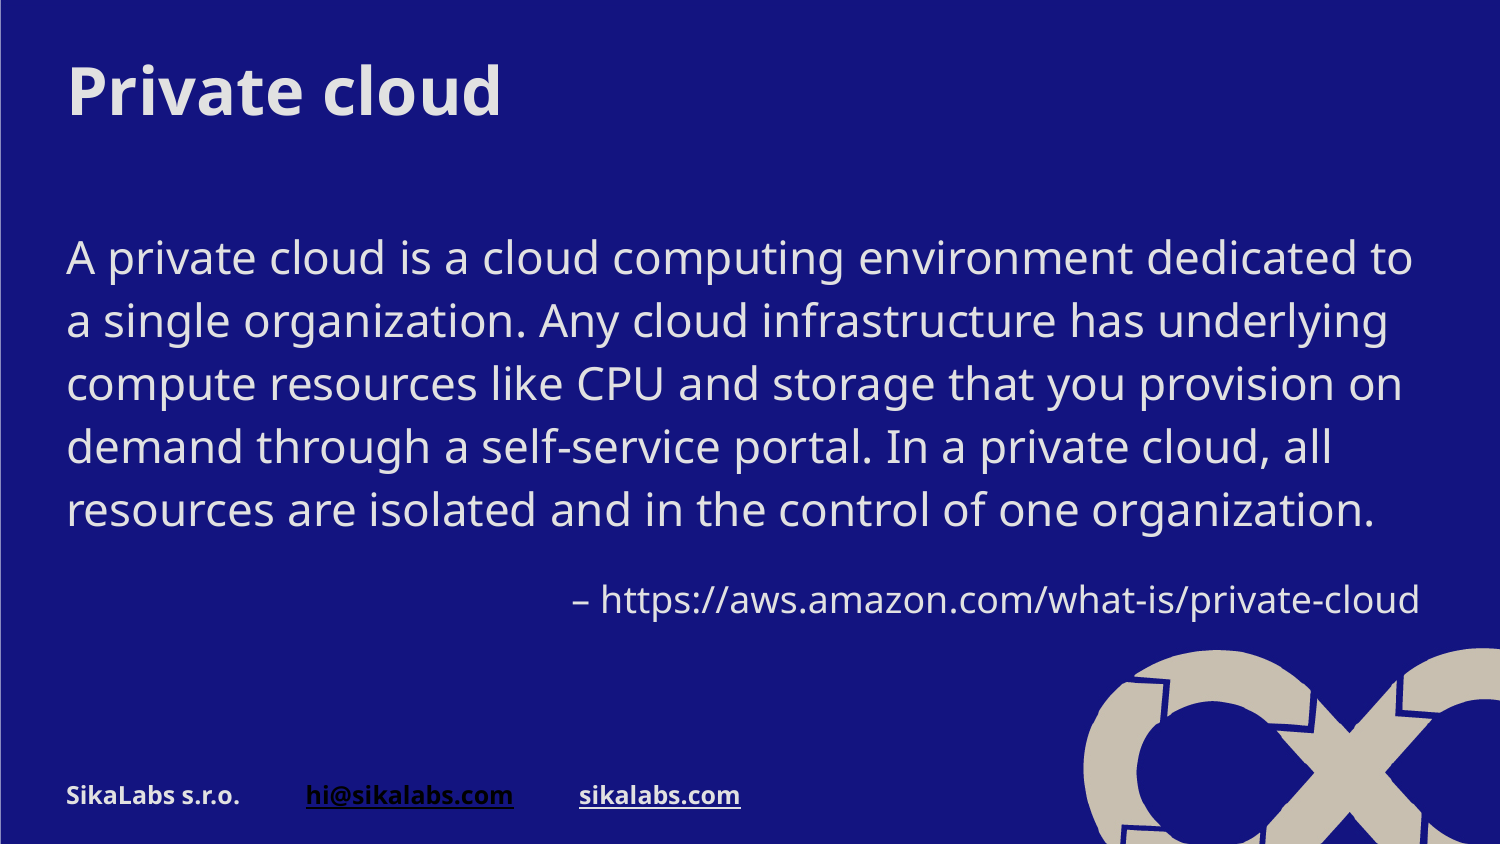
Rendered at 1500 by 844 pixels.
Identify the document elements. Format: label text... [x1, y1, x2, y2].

title Private cloud [51, 33, 1449, 128]
list A private cloud is a cloud computing environment dedicated to a single organization. Any cloud infrastructure has underlying compute resources like CPU and storage that you provision on demand through a self-service portal. In a private cloud, all resources are isolated and in the control of one organization. – https://aws.amazon.com/what-is/private-cloud [51, 205, 1437, 688]
picture [0, 0, 1500, 844]
